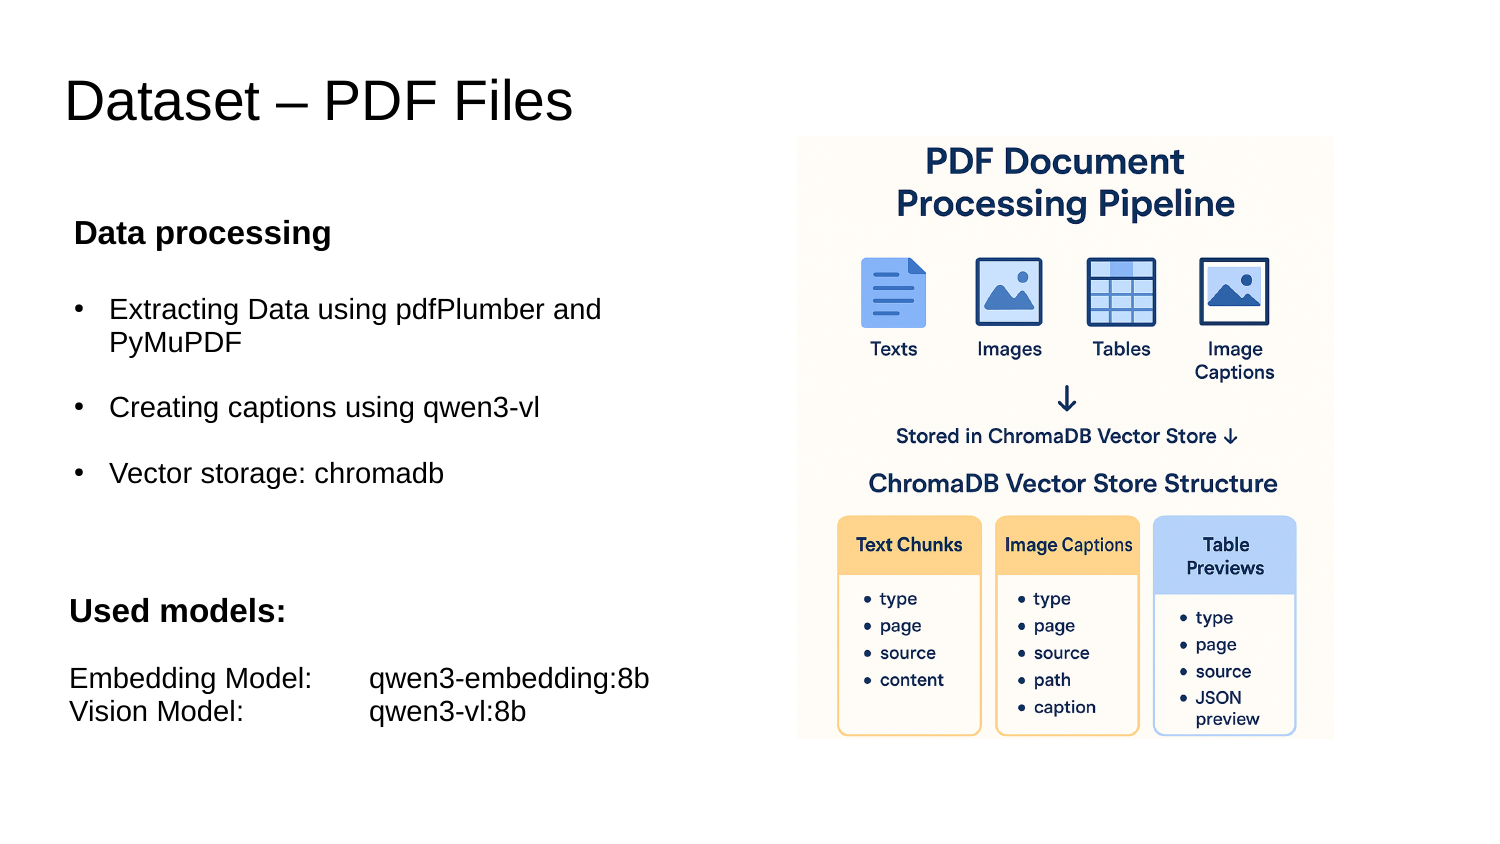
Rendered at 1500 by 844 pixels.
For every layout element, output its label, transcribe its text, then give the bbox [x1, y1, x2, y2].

title Dataset – PDF Files [49, 53, 1447, 148]
picture [797, 136, 1334, 739]
text_box Data processing Extracting Data using pdfPlumber and PyMuPDF Creating captions using qwen3-vl Vector storage: chromadb [59, 206, 709, 498]
text_box Used models: Embedding Model: qwen3-embedding:8b Vision Model: qwen3-vl:8b [54, 584, 768, 768]
